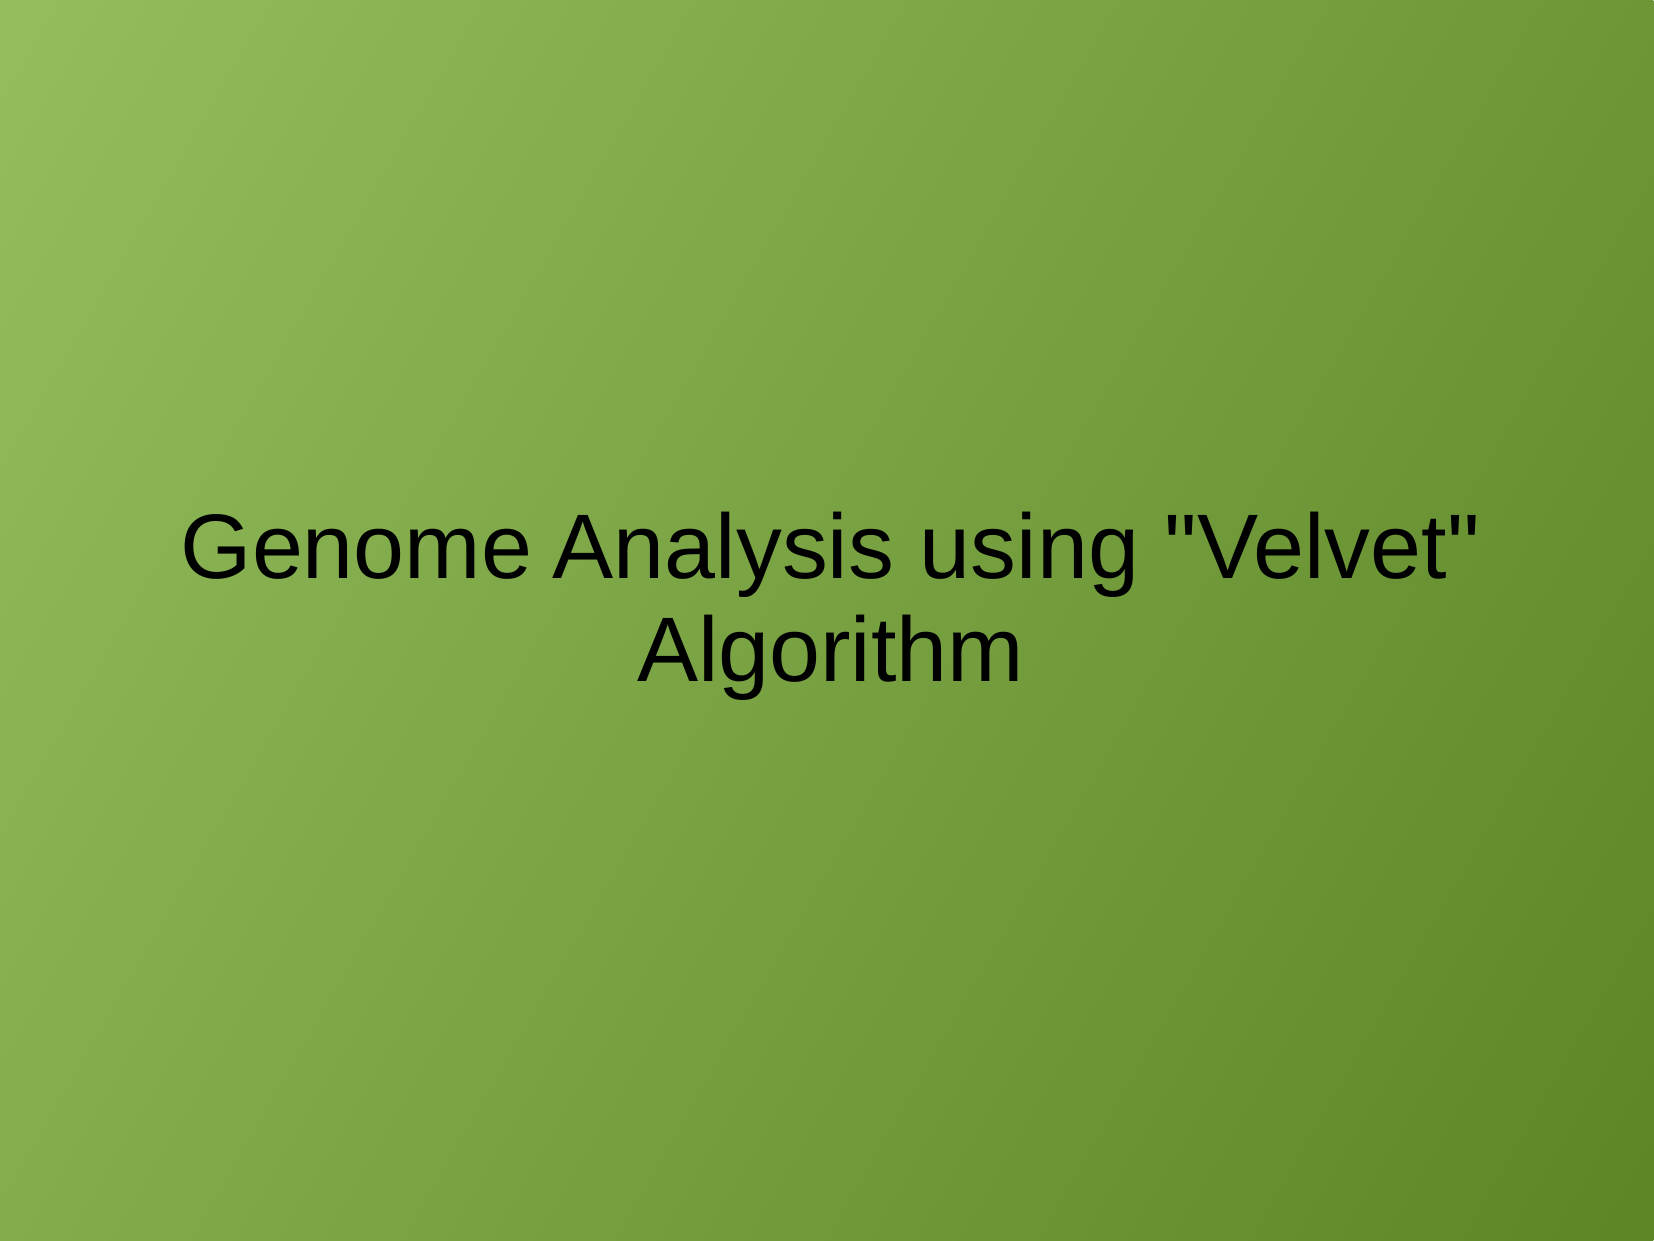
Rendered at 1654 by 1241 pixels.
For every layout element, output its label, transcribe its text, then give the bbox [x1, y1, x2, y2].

title Genome Analysis using "Velvet" Algorithm [86, 495, 1576, 703]
